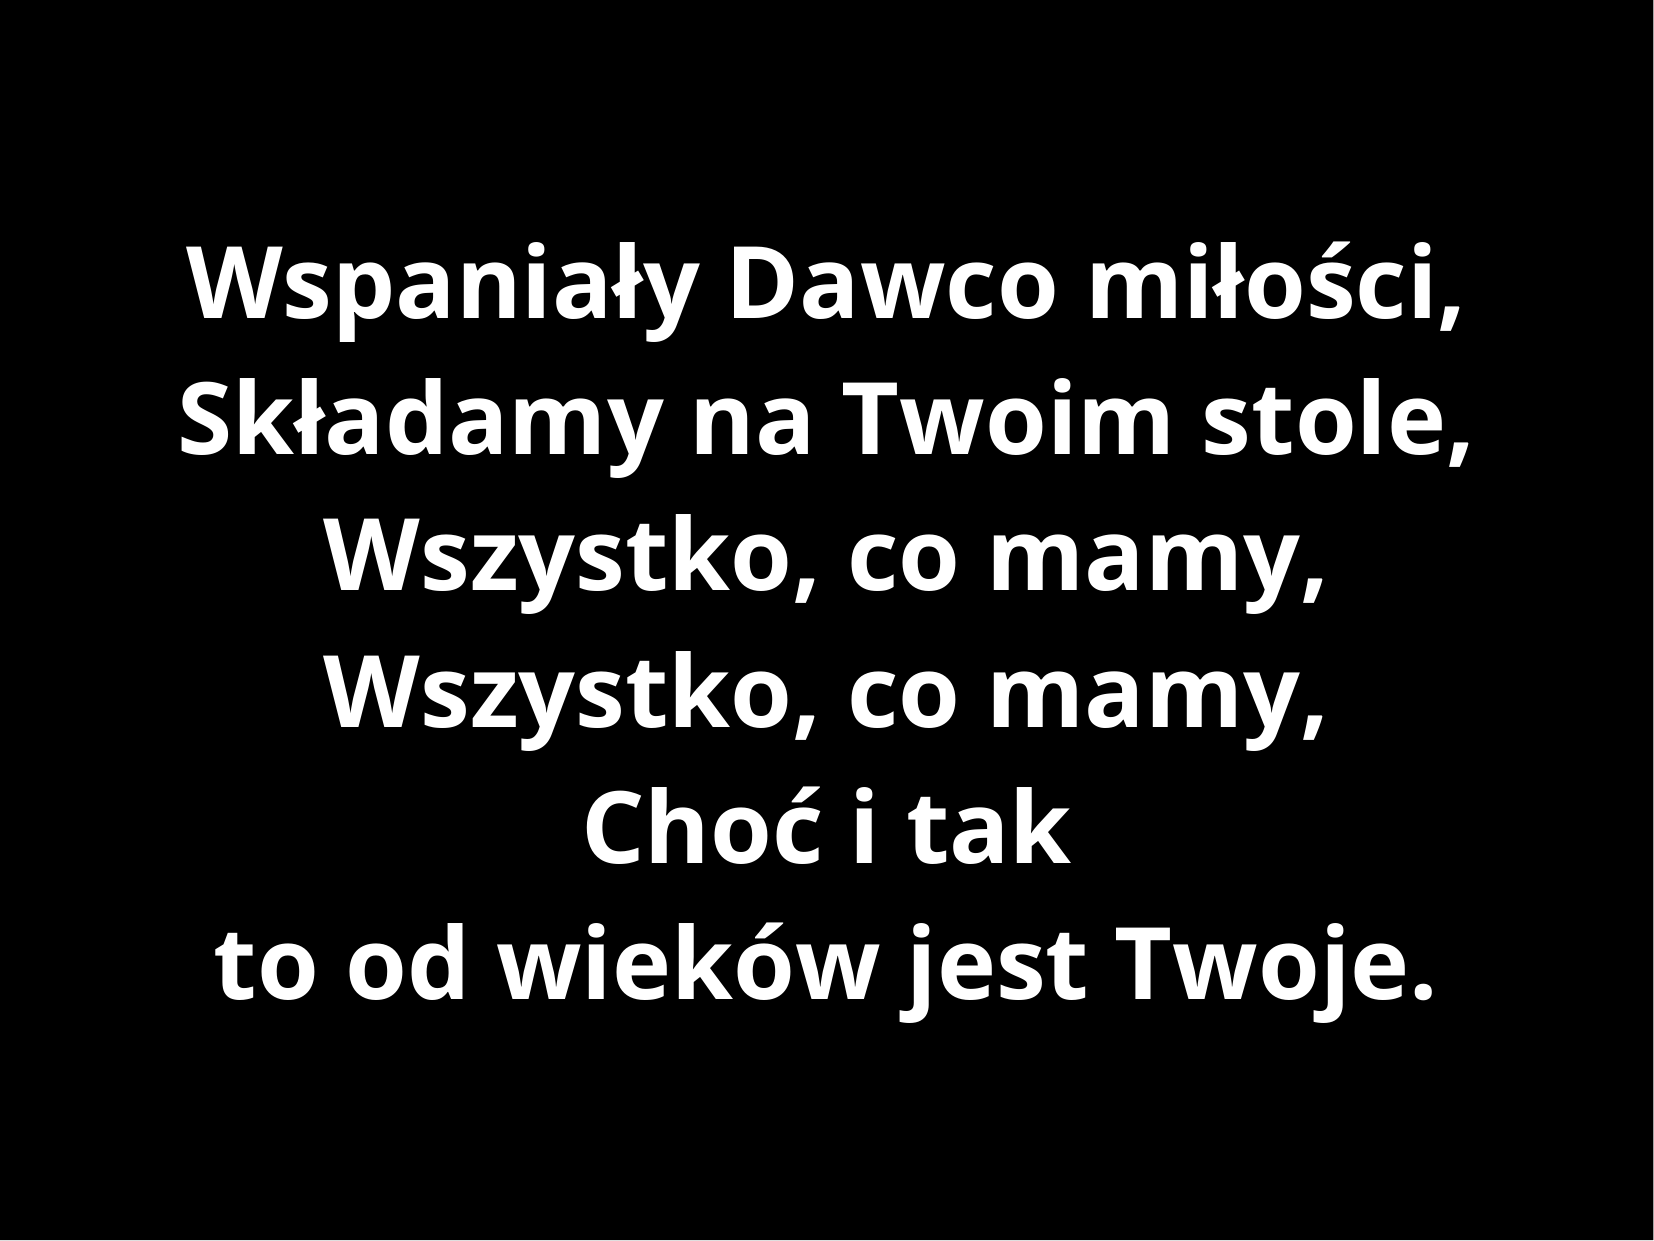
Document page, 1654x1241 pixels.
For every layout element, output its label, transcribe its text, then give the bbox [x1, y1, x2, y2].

title Wspaniały Dawco miłości, Składamy na Twoim stole, Wszystko, co mamy, Wszystko, co mamy, Choć i tak to od wieków jest Twoje. [0, 0, 1654, 1241]
